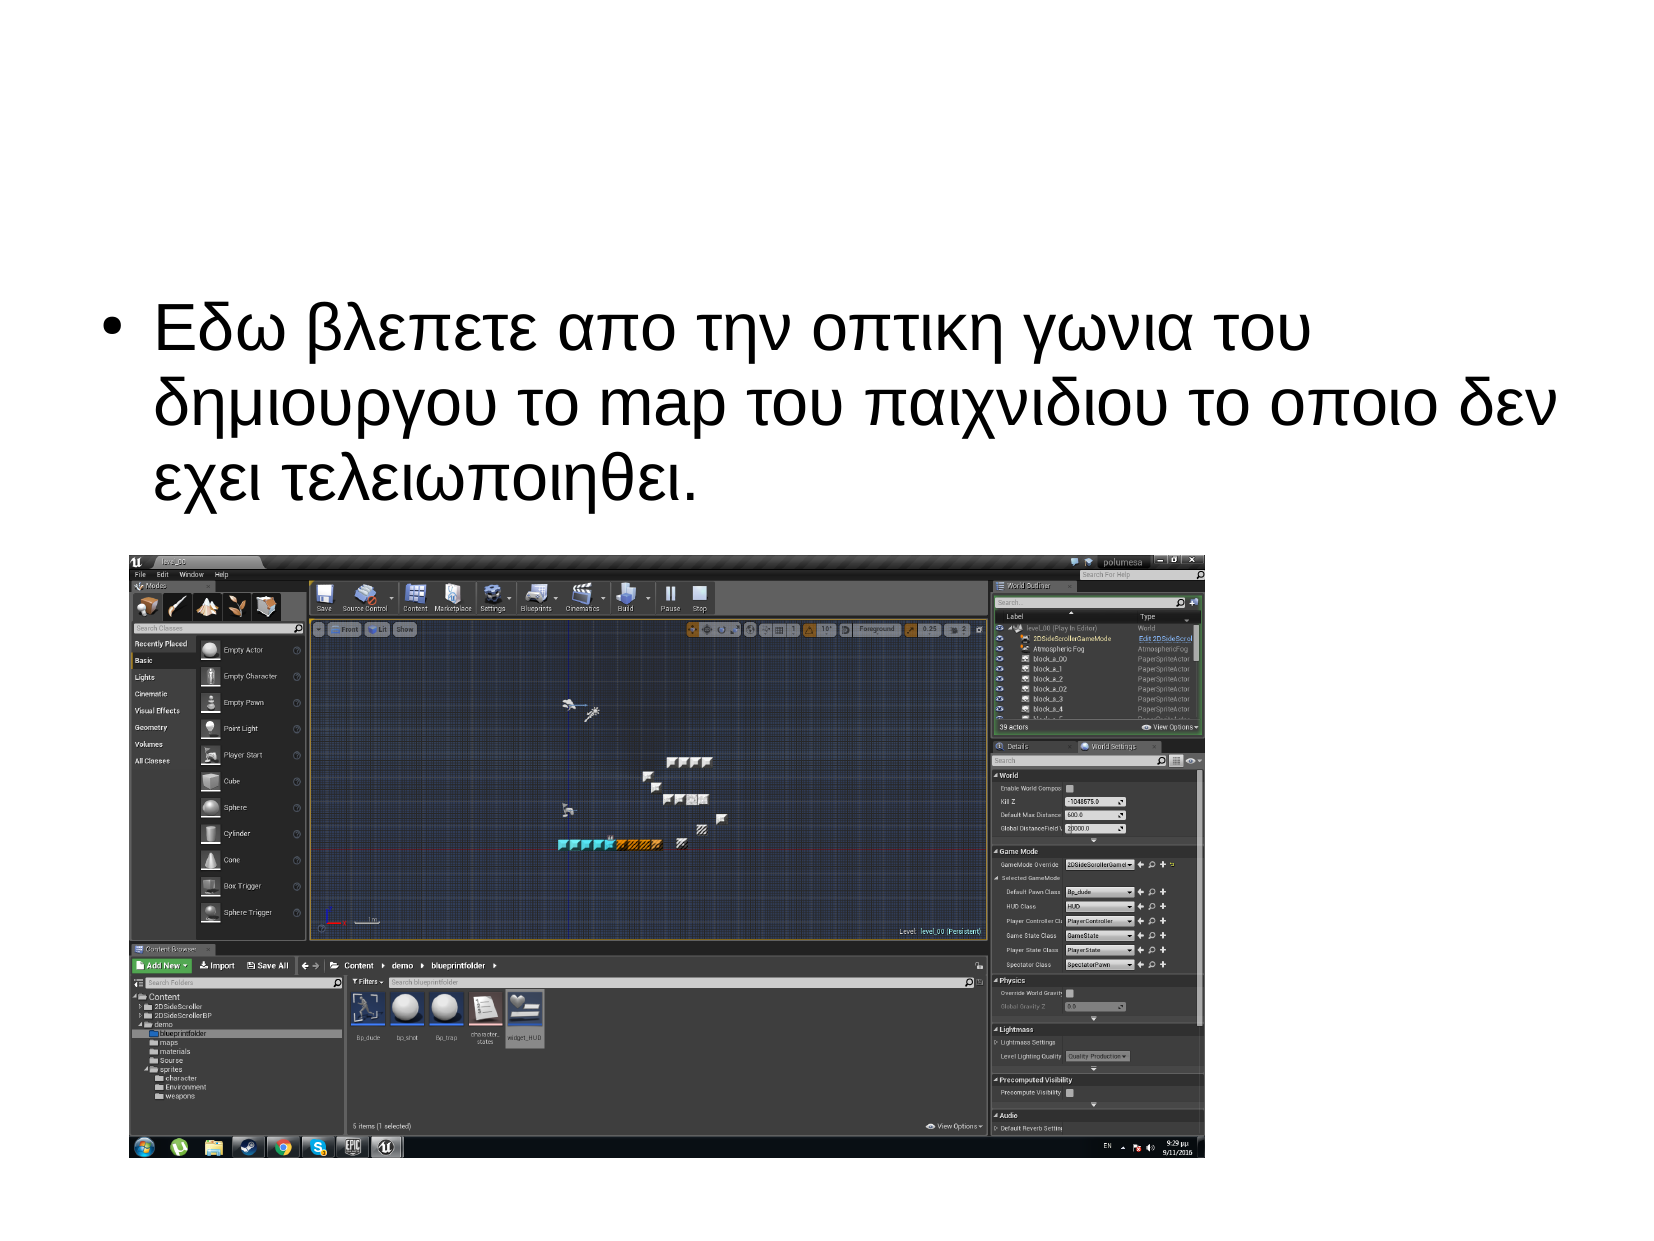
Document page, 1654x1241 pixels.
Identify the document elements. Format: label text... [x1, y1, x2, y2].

picture [129, 555, 1205, 1158]
list Εδω βλεπετε απο την οπτικη γωνια του δημιουργου το map του παιχνιδιου το οποιο δεν εχει τελειωποιηθει. [82, 290, 1571, 1109]
